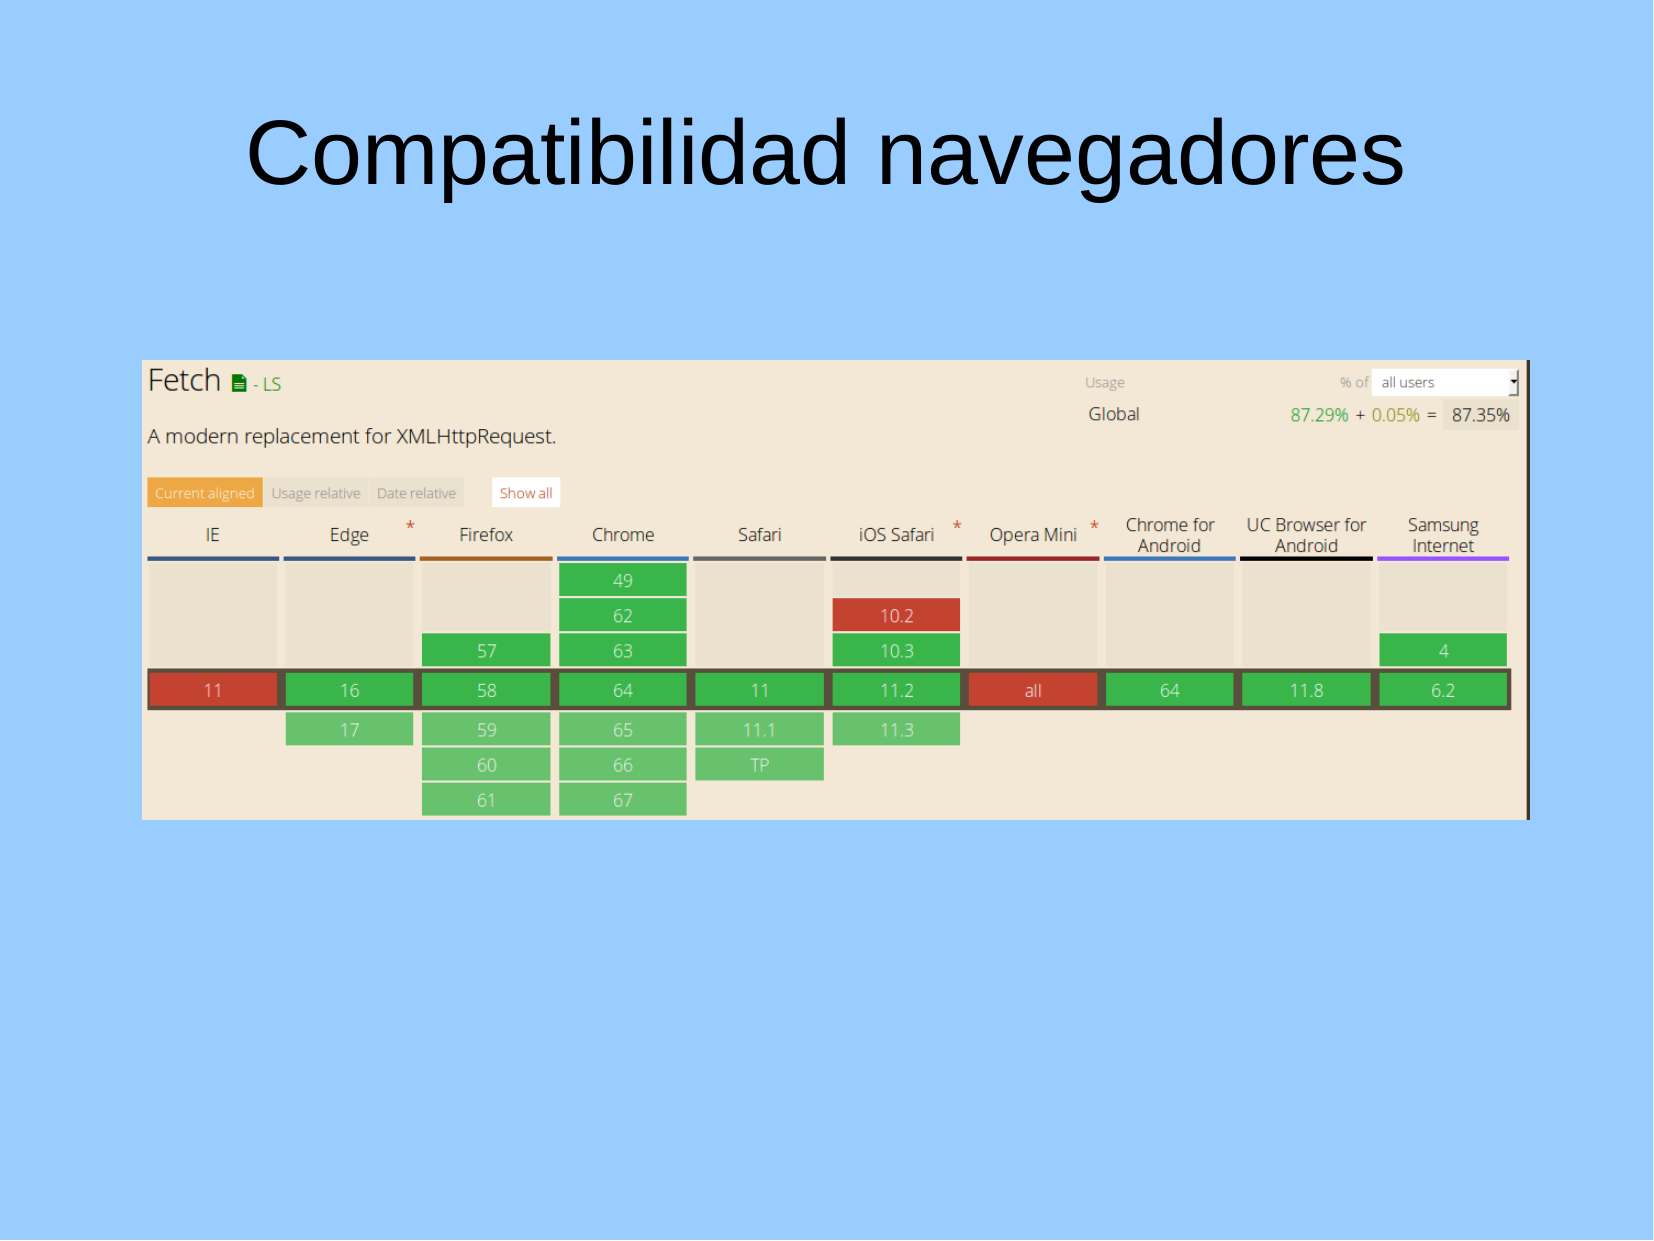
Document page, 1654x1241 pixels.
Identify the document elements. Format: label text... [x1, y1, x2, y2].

picture [142, 360, 1530, 820]
title Compatibilidad navegadores [82, 49, 1571, 257]
